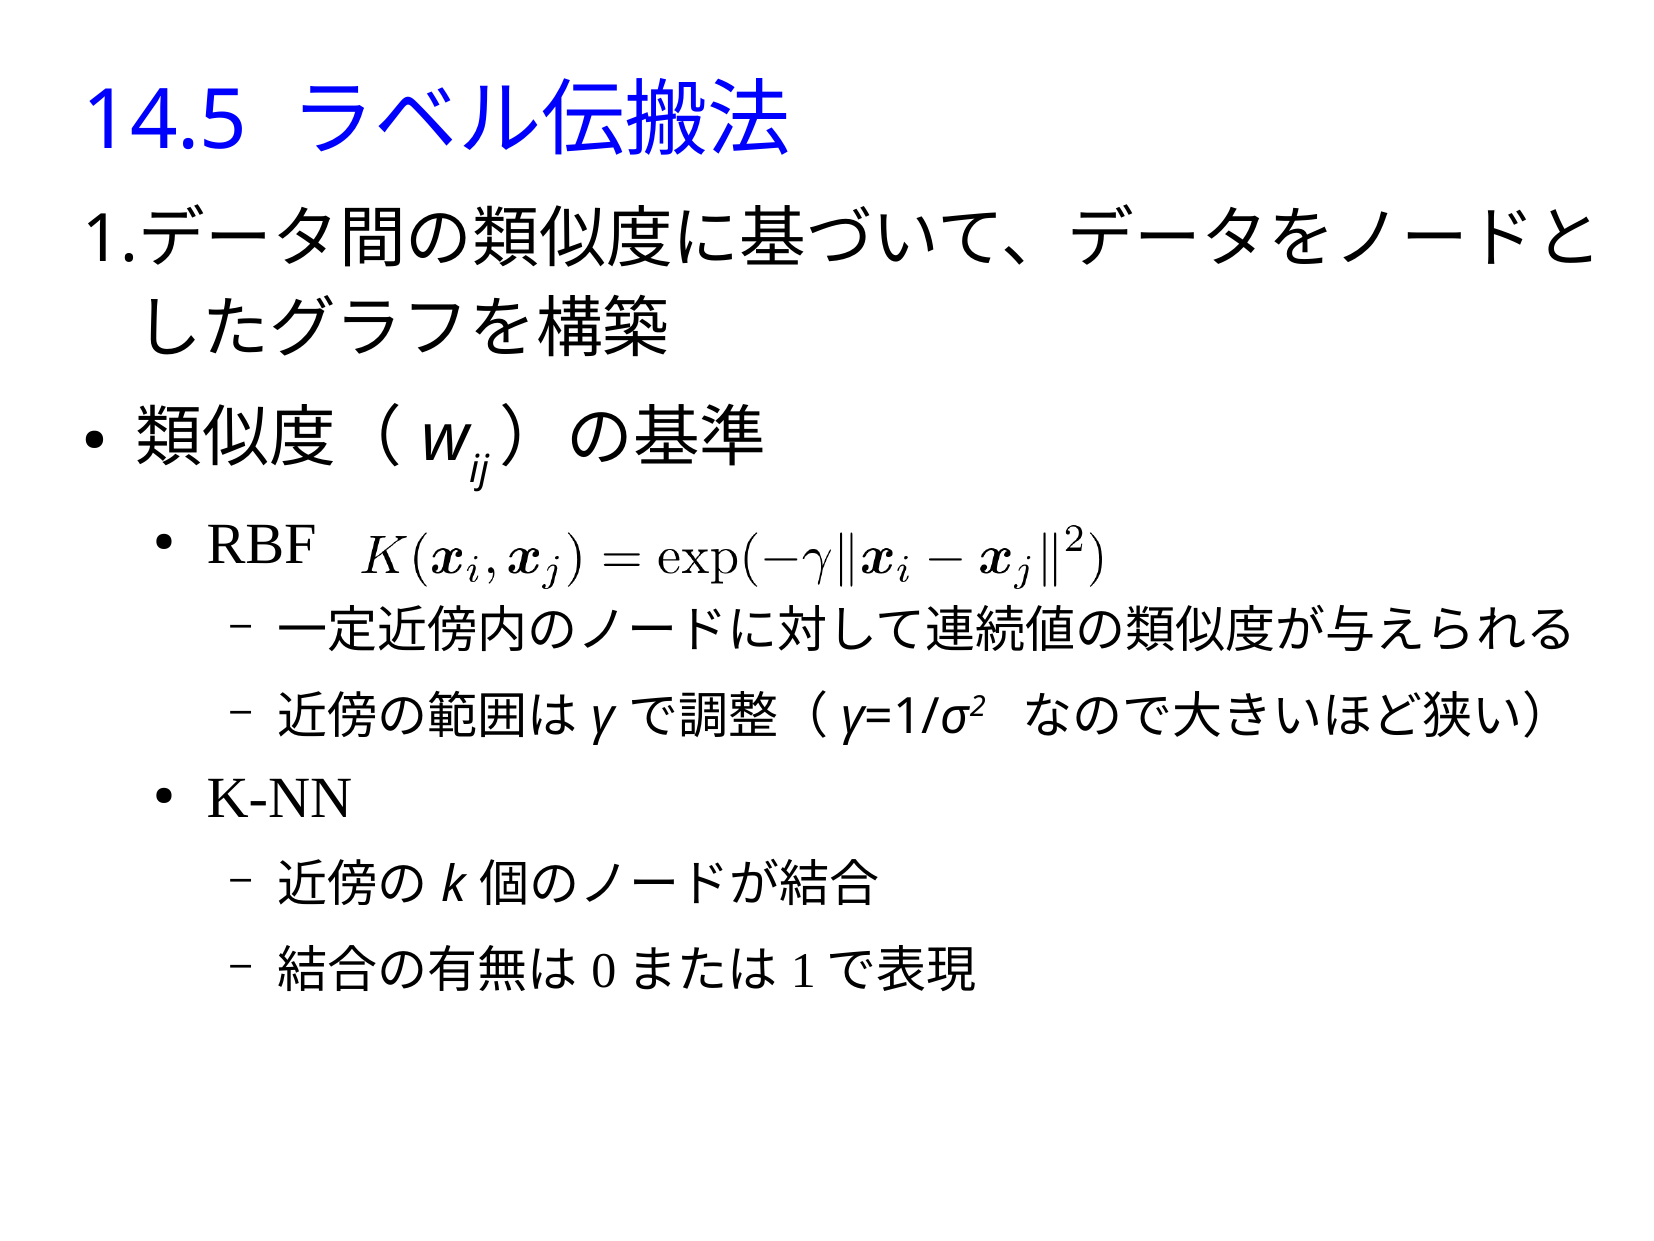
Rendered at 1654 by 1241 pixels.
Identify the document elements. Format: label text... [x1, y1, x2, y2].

picture [361, 525, 1102, 589]
title 14.5 ラベル伝搬法 [82, 47, 1571, 186]
list データ間の類似度に基づいて、データをノードとしたグラフを構築 類似度（wij）の基準 RBF 一定近傍内のノードに対して連続値の類似度が与えられる 近傍の範囲はγで調整（γ=1/σ2 なので大きいほど狭い） K-NN 近傍のk個のノードが結合 結合の有無は0または1で表現 [64, 189, 1607, 1158]
